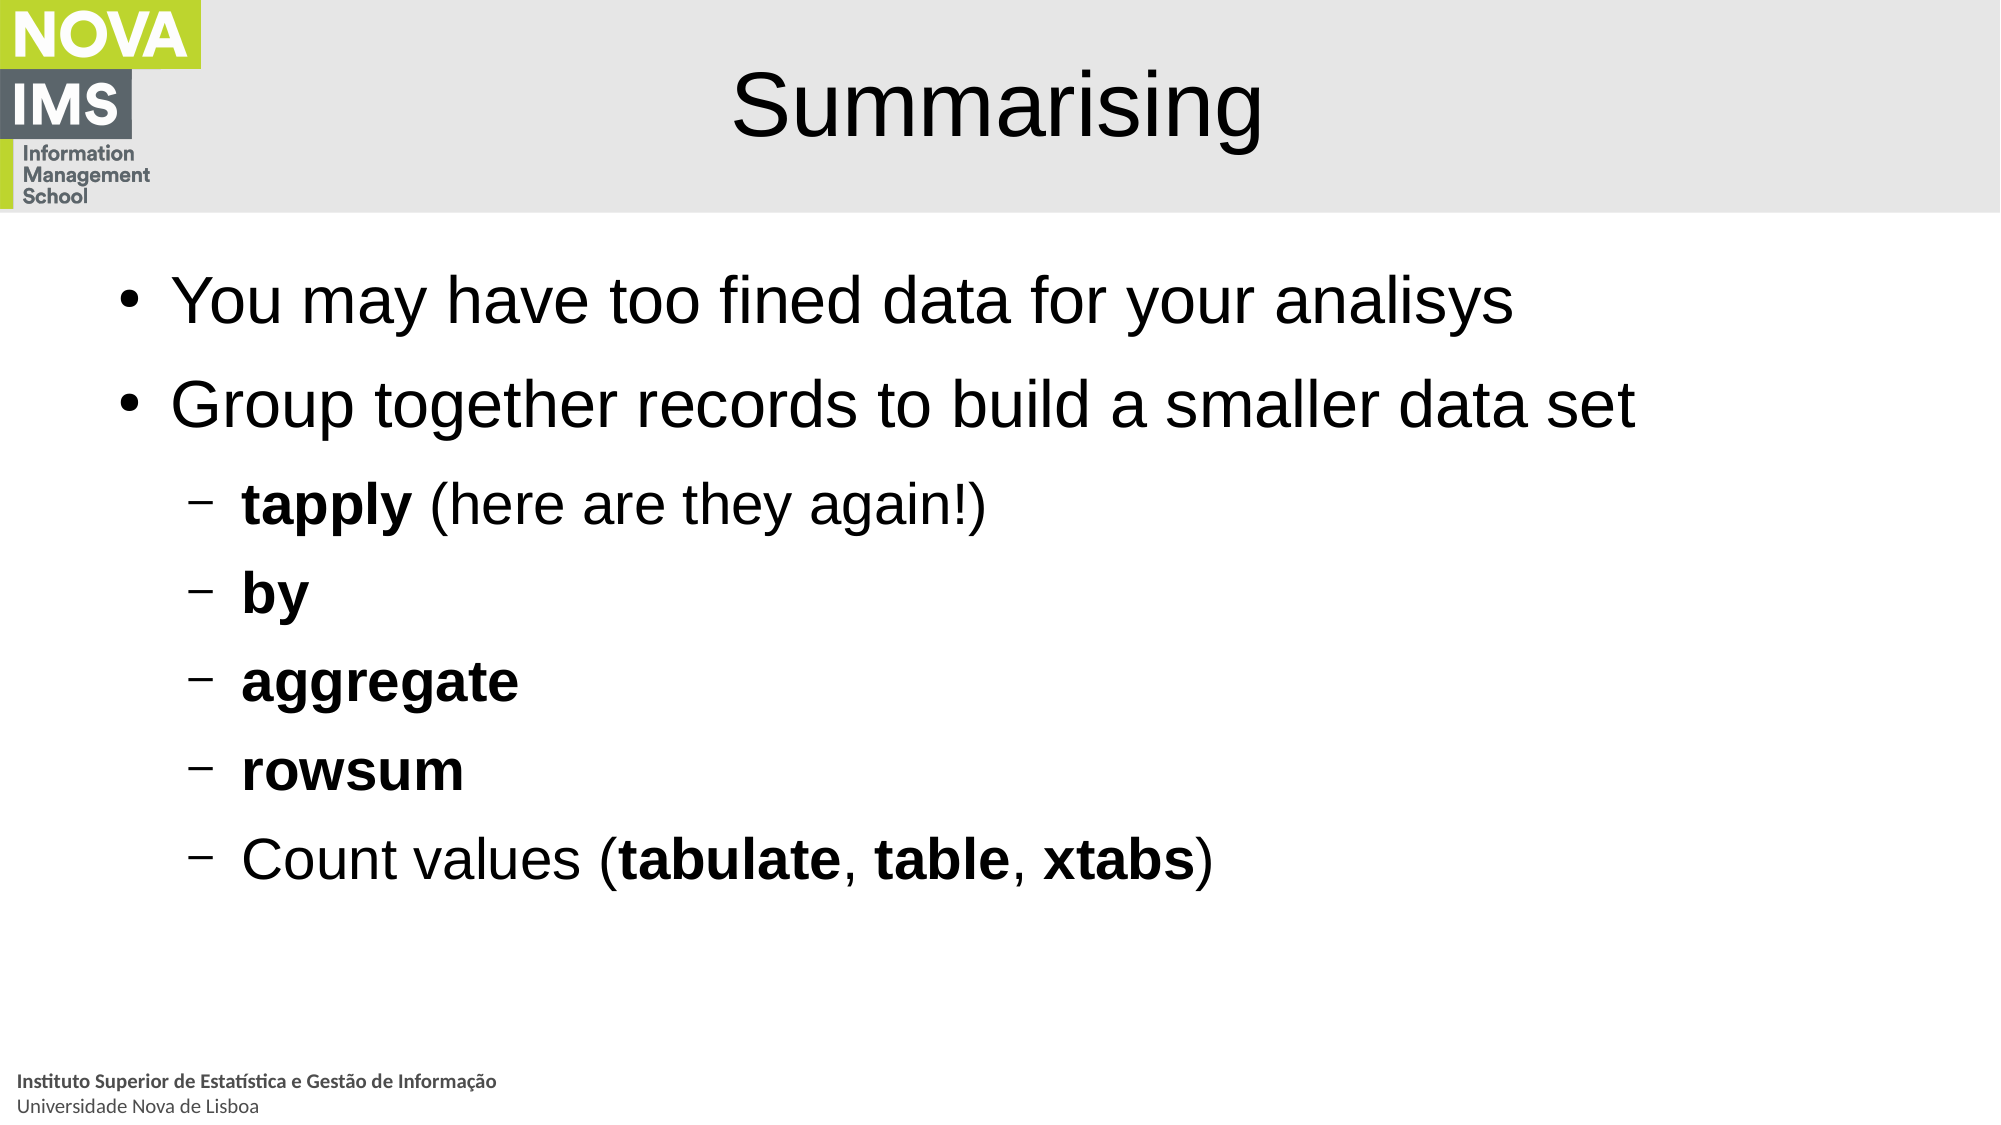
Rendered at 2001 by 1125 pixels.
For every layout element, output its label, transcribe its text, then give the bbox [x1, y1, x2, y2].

title Summarising [94, 19, 1902, 189]
list You may have too fined data for your analisys Group together records to build a smaller data set tapply (here are they again!) by aggregate rowsum Count values (tabulate, table, xtabs) [99, 263, 1900, 916]
picture [0, 0, 201, 209]
